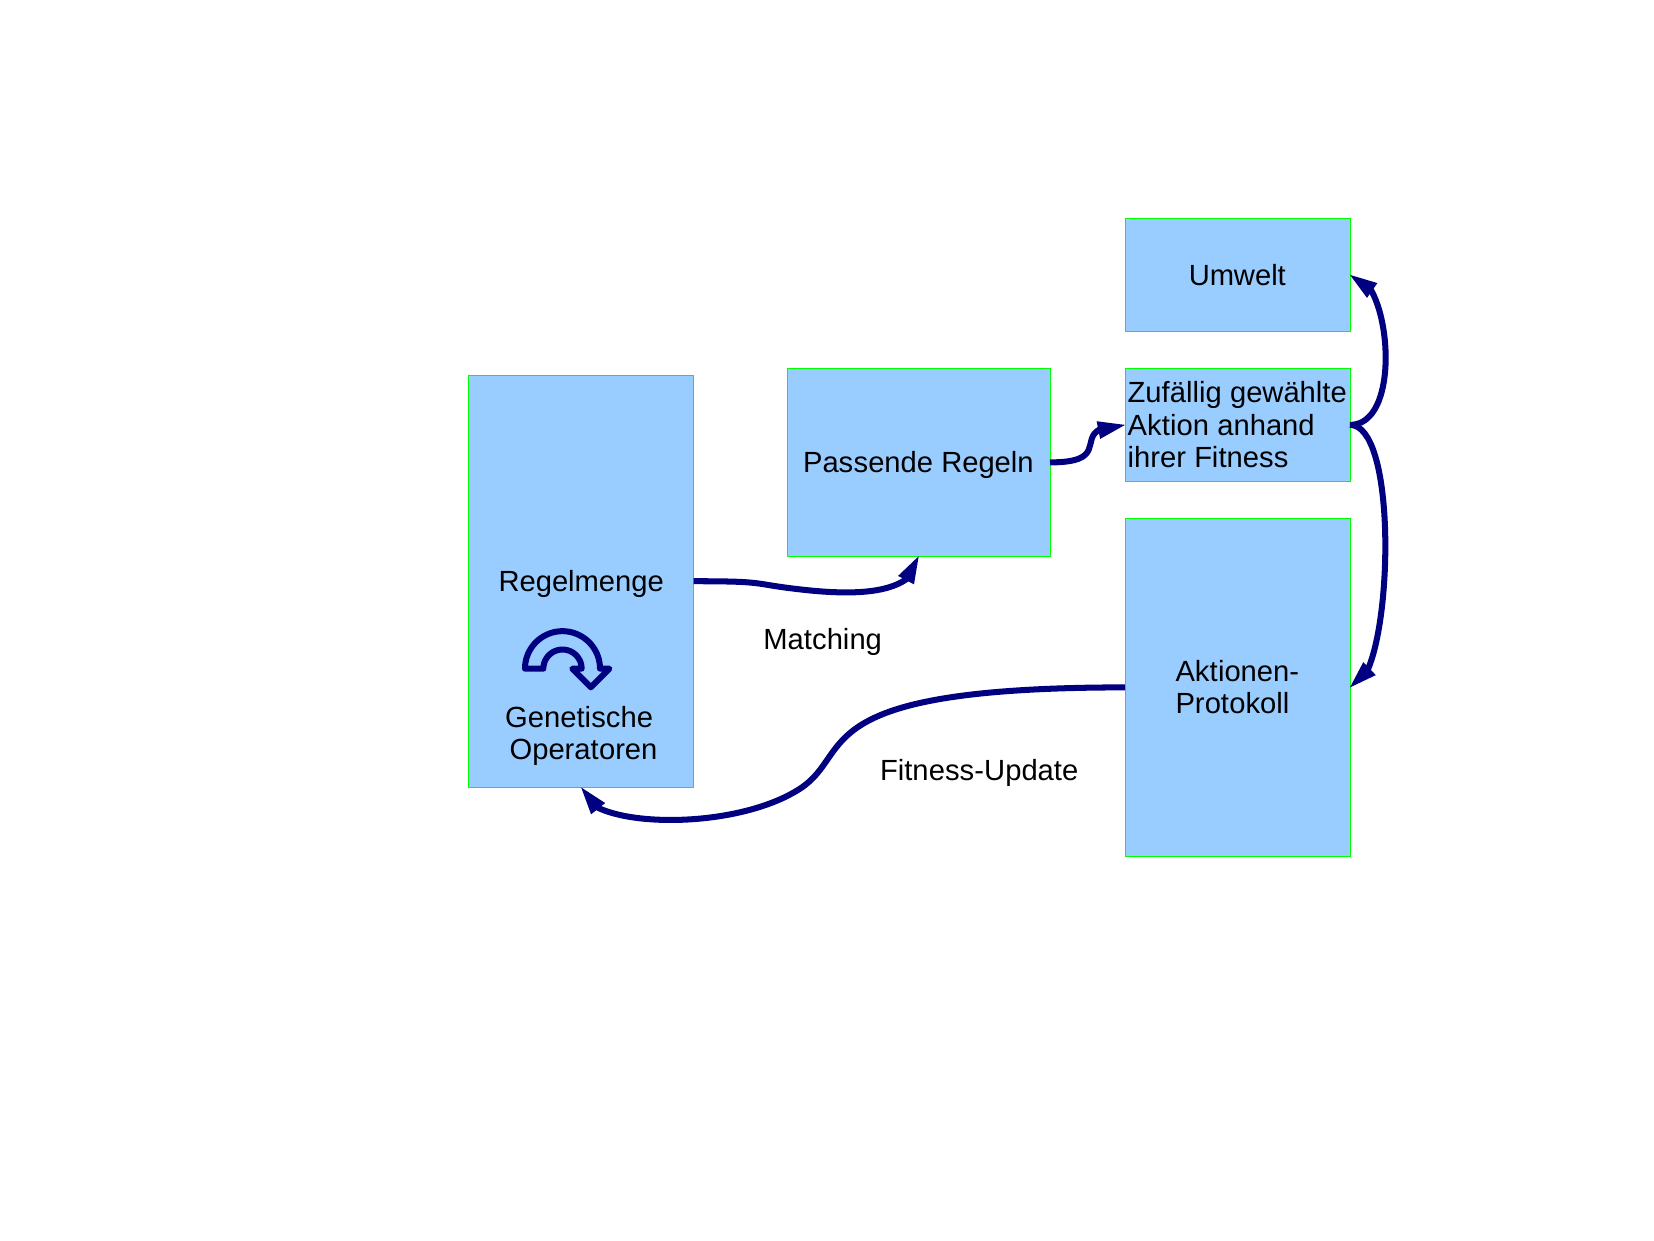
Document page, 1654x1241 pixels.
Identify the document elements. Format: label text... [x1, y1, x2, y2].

text_box Matching [745, 612, 901, 667]
text_box Umwelt [1125, 218, 1351, 332]
text_box Zufällig gewählte Aktion anhand ihrer Fitness [1125, 368, 1351, 482]
text_box Genetische Operatoren [487, 690, 713, 777]
text_box Regelmenge [468, 375, 694, 788]
text_box Passende Regeln [787, 368, 1051, 557]
text_box Aktionen- Protokoll [1125, 518, 1351, 857]
text_box Fitness-Update [862, 743, 1097, 798]
text_box [525, 631, 610, 688]
